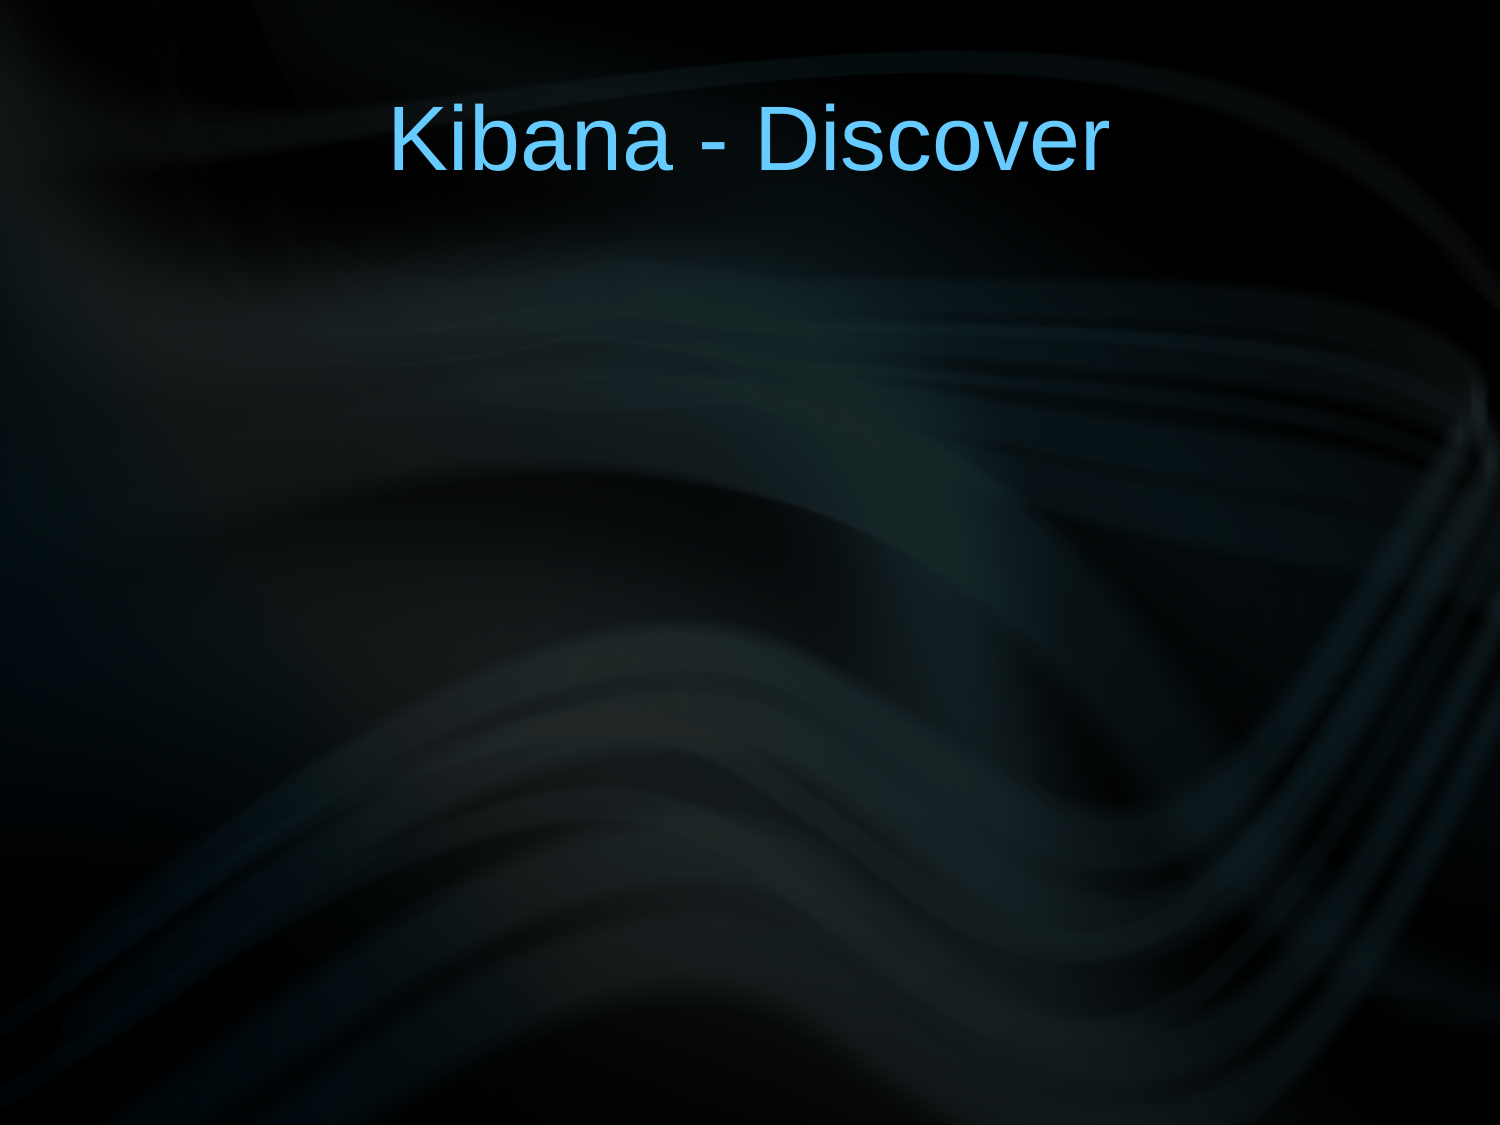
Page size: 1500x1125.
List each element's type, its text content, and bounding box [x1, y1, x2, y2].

title Kibana - Discover [75, 45, 1426, 233]
